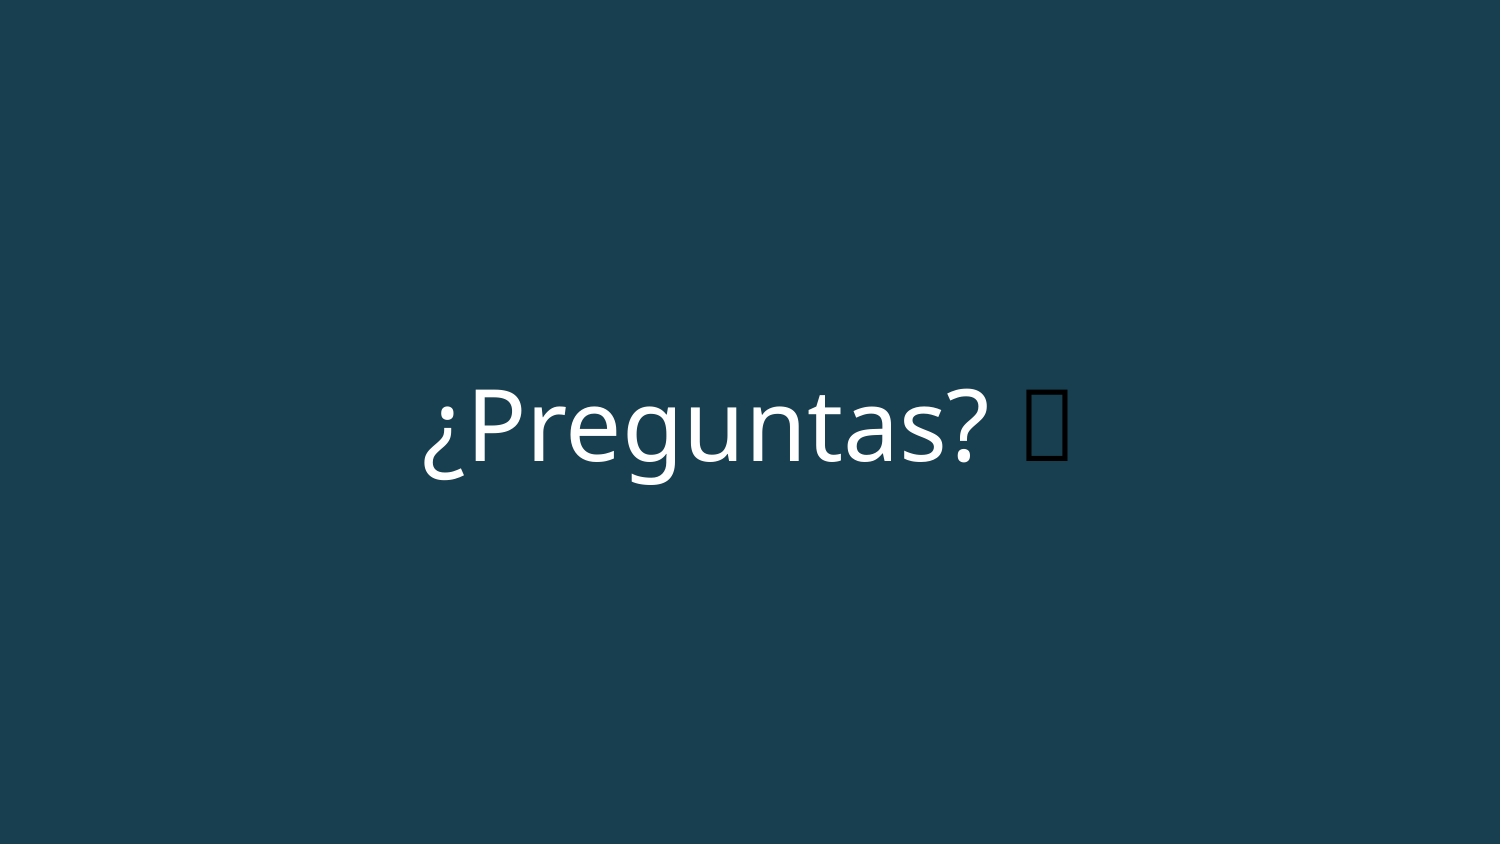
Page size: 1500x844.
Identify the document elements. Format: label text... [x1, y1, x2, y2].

text_box ¿Preguntas? 🤔 [74, 351, 1425, 493]
